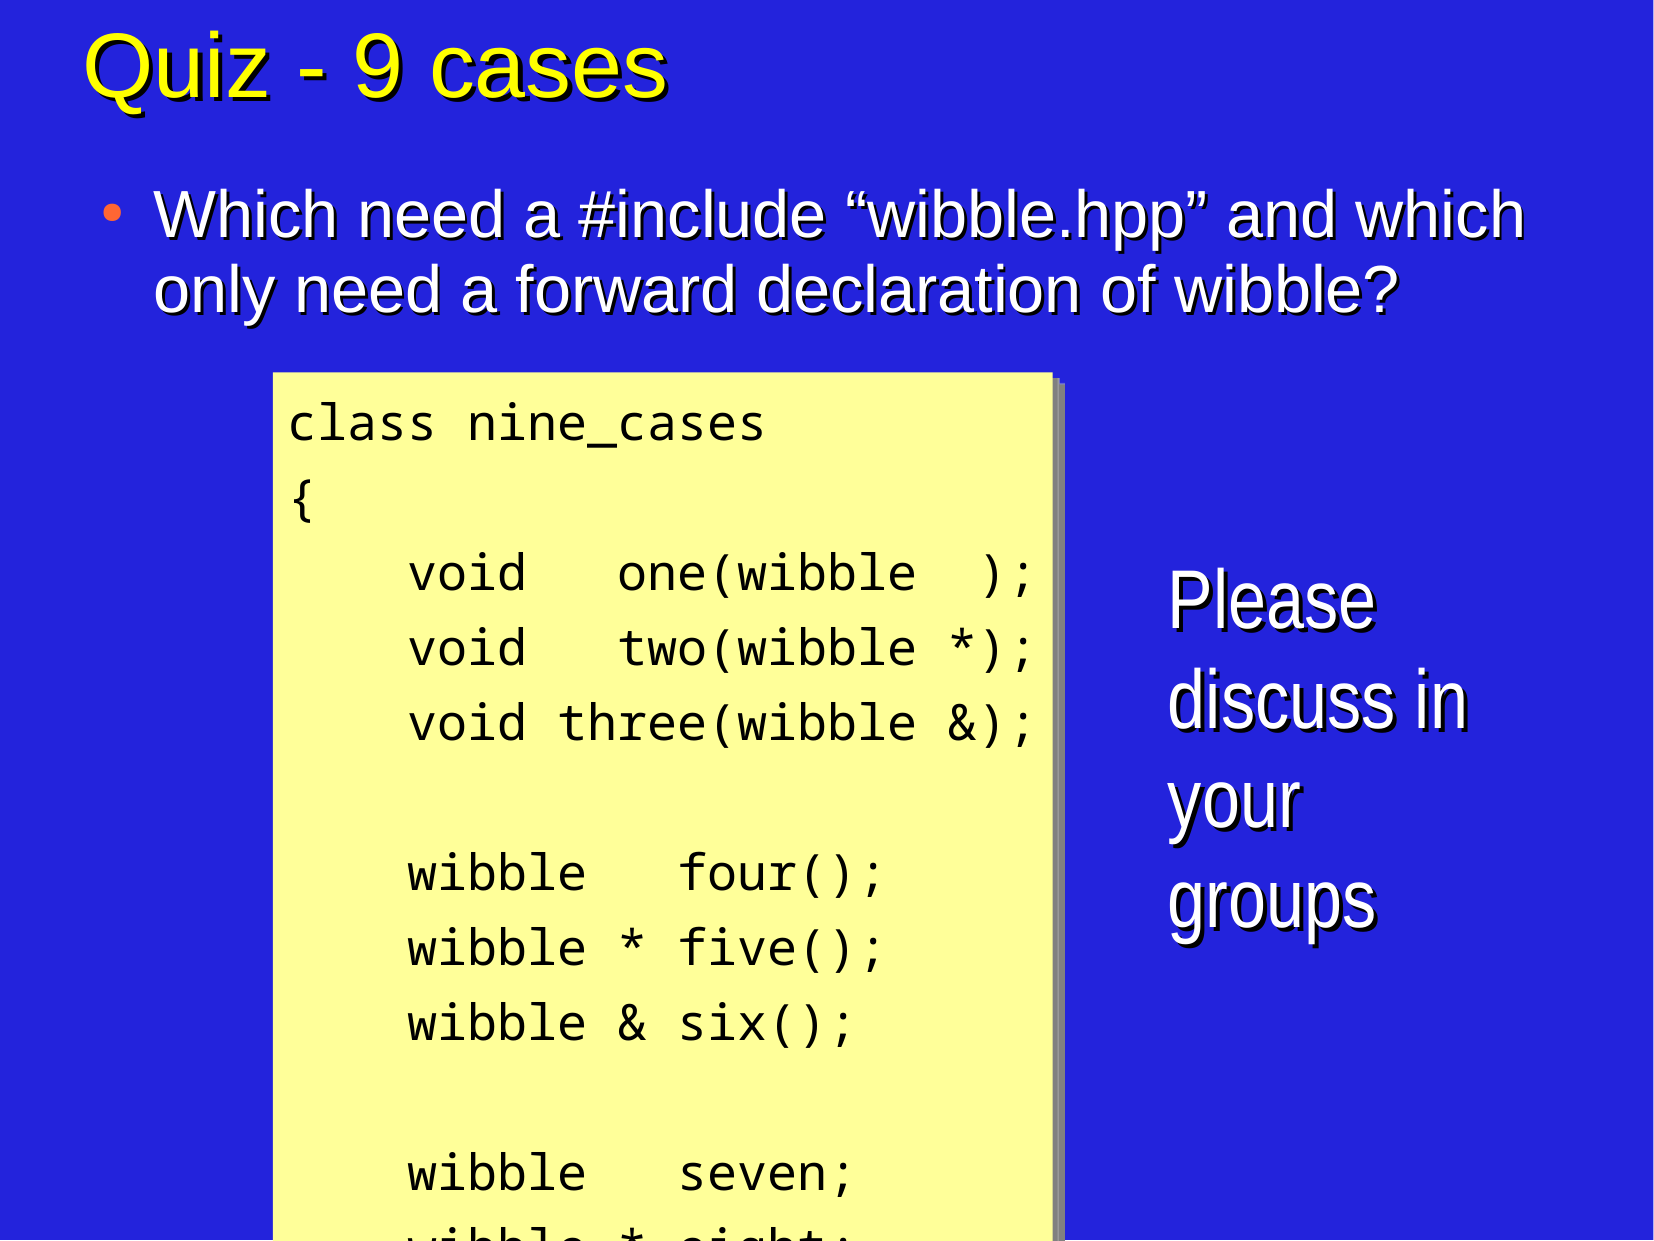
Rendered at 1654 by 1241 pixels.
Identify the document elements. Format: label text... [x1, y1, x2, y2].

title Quiz - 9 cases [82, 2, 1571, 130]
text_box Please discuss in your groups [1153, 537, 1527, 953]
list Which need a #include “wibble.hpp” and which only need a forward declaration of wibble? [82, 177, 1571, 1182]
text_box class nine_cases { void one(wibble ); void two(wibble *); void three(wibble &); wibble four(); wibble * five(); wibble & six(); wibble seven; wibble * eight; wibble & nine; }; [272, 372, 1053, 1241]
